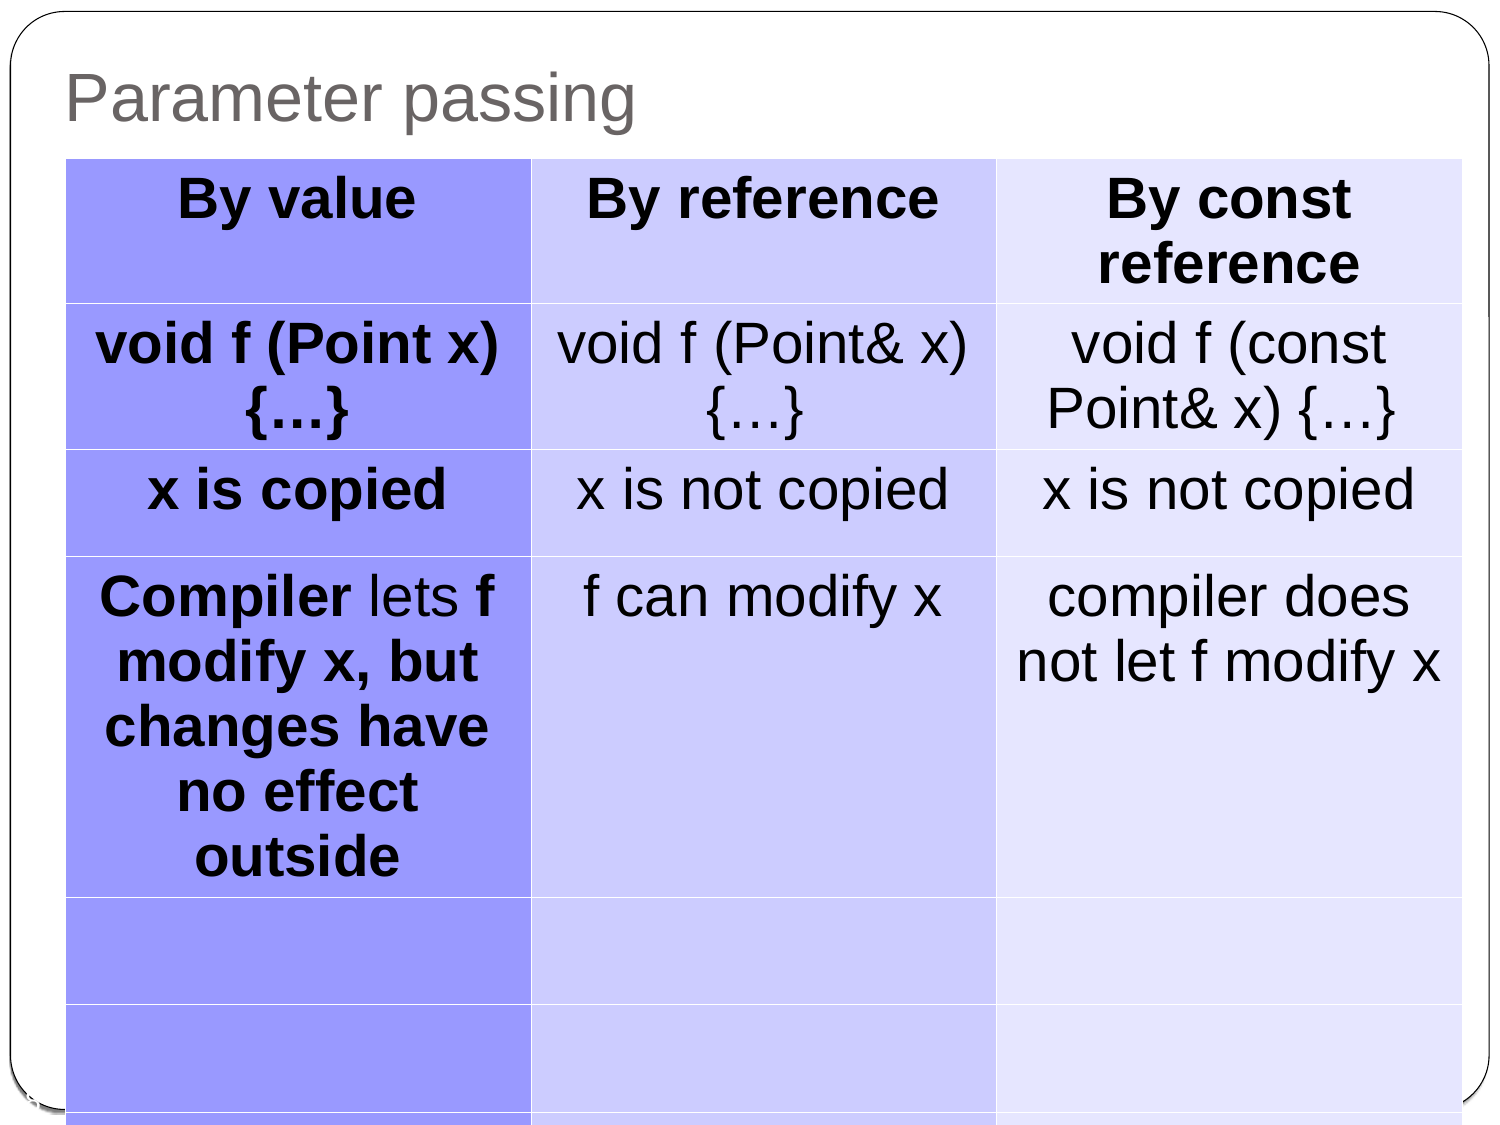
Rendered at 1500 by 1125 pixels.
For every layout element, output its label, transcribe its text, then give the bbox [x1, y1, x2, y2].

table_cell [532, 1113, 996, 1125]
table_cell x is copied [66, 450, 531, 556]
table_cell [997, 898, 1462, 1004]
table_cell [997, 1005, 1462, 1112]
table_cell [532, 1005, 996, 1112]
table_cell void f (const Point& x) {…} [997, 304, 1462, 449]
table_cell [66, 1113, 531, 1125]
title Parameter passing [50, 45, 1450, 150]
table_cell Compiler lets f modify x, but changes have no effect outside [66, 557, 531, 897]
table_cell [997, 1113, 1462, 1125]
table_header By const reference [997, 159, 1462, 303]
table_cell [532, 898, 996, 1004]
table_cell [66, 1005, 531, 1112]
table_cell void f (Point x) {…} [66, 304, 531, 449]
table_cell x is not copied [532, 450, 996, 556]
table_cell void f (Point& x) {…} [532, 304, 996, 449]
table_header By reference [532, 159, 996, 303]
table_cell x is not copied [997, 450, 1462, 556]
table_cell [66, 898, 531, 1004]
slide_number <number> [0, 1074, 50, 1125]
table_header By value [66, 159, 531, 303]
table_cell f can modify x [532, 557, 996, 897]
table_cell compiler does not let f modify x [997, 557, 1462, 897]
